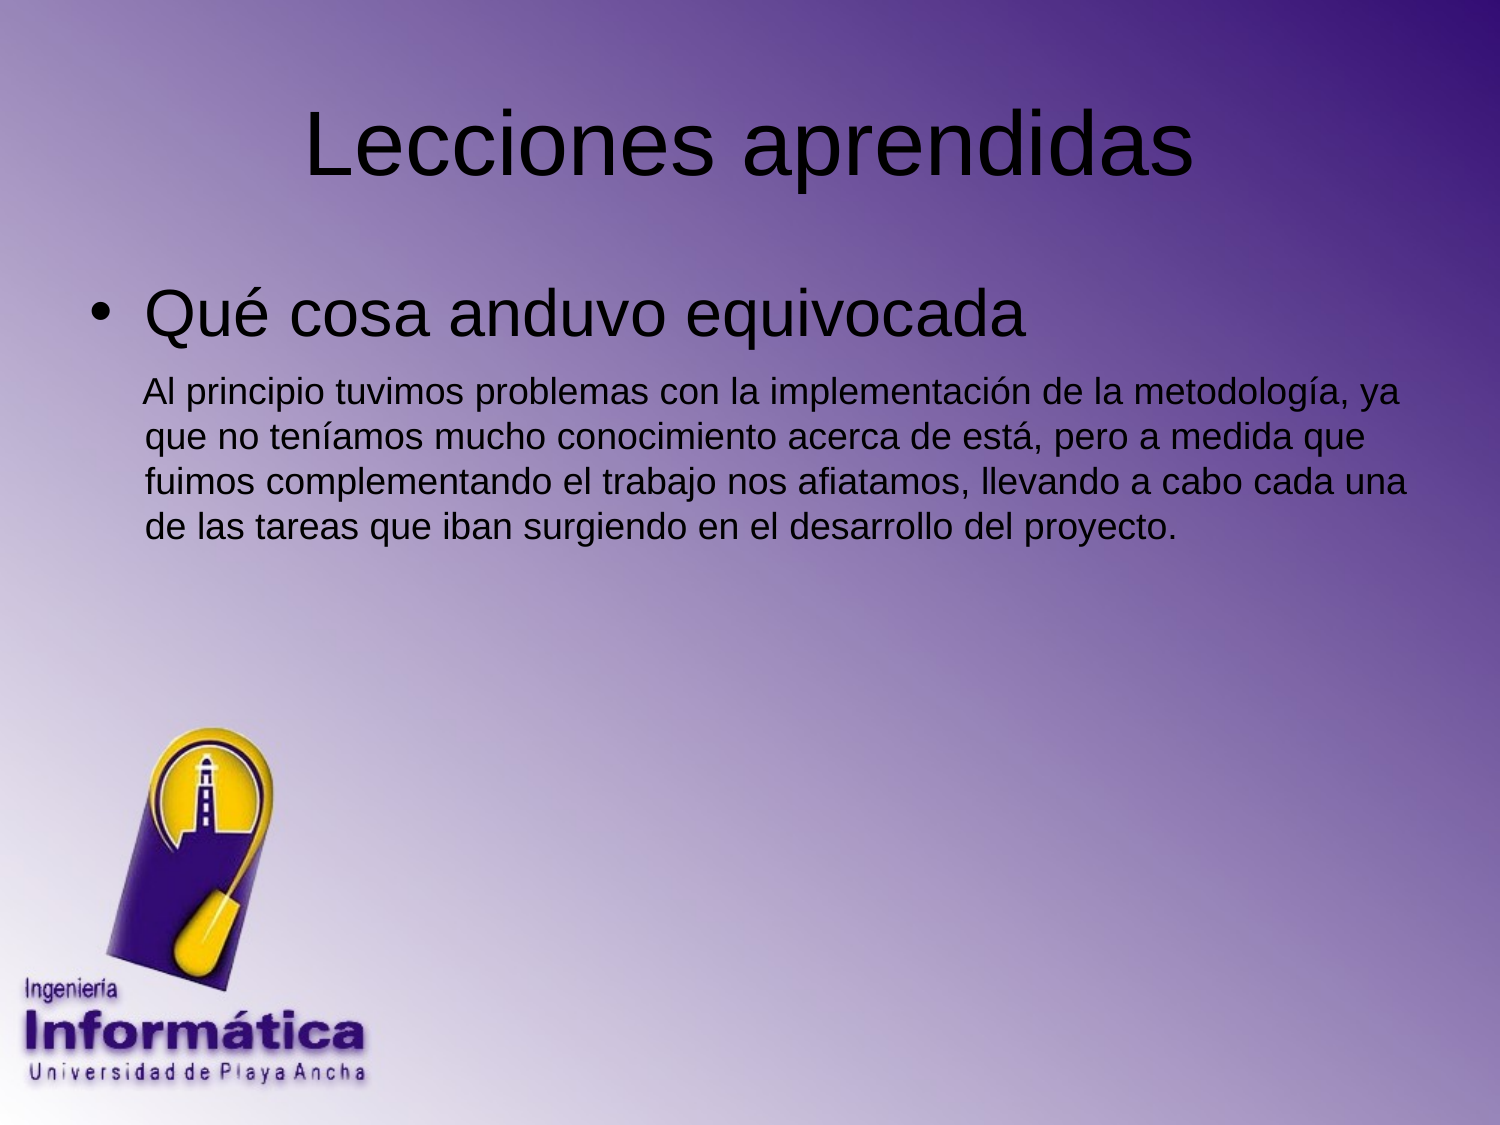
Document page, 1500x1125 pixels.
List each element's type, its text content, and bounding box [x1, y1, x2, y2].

list Qué cosa anduvo equivocada Al principio tuvimos problemas con la implementación de la metodología, ya que no teníamos mucho conocimiento acerca de está, pero a medida que fuimos complementando el trabajo nos afiatamos, llevando a cabo cada una de las tareas que iban surgiendo en el desarrollo del proyecto. [75, 262, 1426, 1005]
picture [0, 0, 1500, 1125]
title Lecciones aprendidas [75, 45, 1426, 233]
